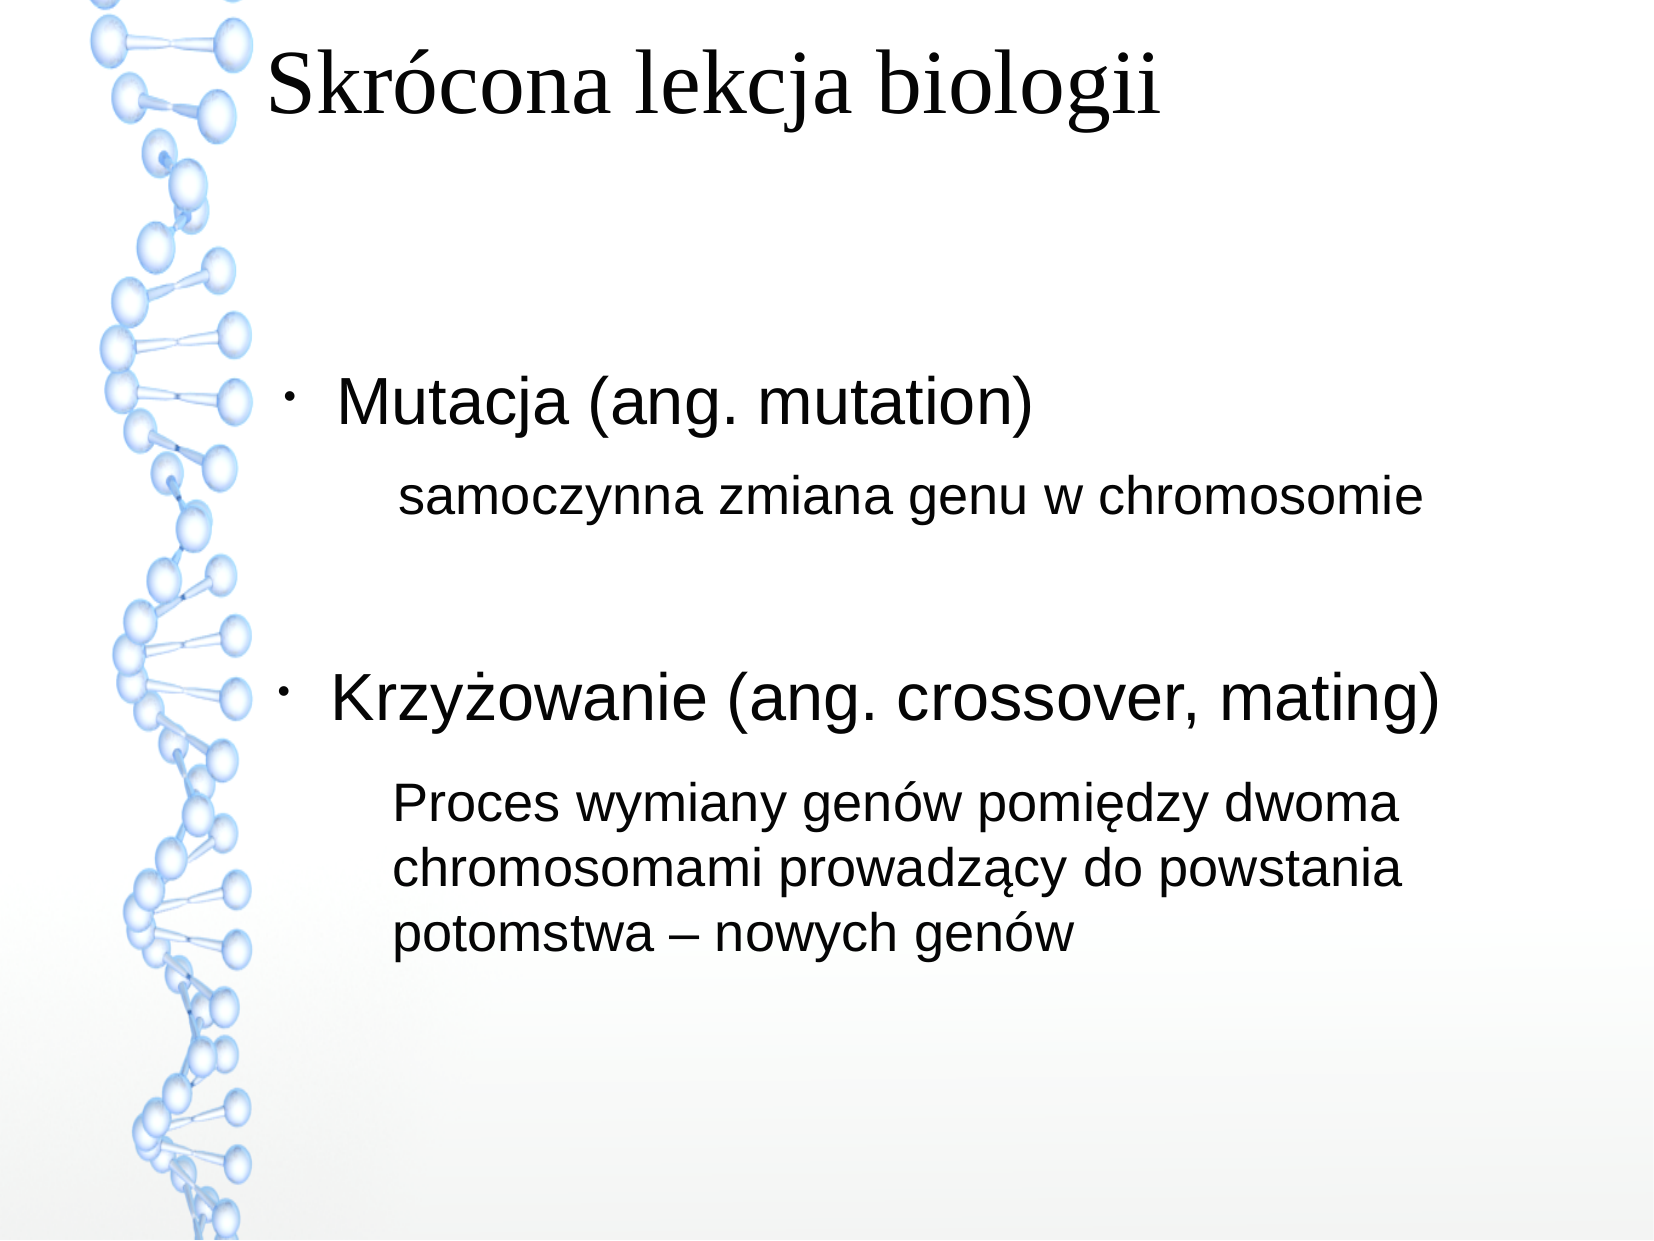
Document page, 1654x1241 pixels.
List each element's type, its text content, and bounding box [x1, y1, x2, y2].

picture [0, 0, 1654, 1240]
text_box Skrócona lekcja biologii [265, 11, 1595, 142]
text_box Proces wymiany genów pomiędzy dwoma chromosomami prowadzący do powstania potomstwa – nowych genów [318, 767, 1435, 981]
text_box samoczynna zmiana genu w chromosomie [324, 460, 1441, 603]
text_box Mutacja (ang. mutation) [265, 358, 1595, 449]
text_box Krzyżowanie (ang. crossover, mating) [259, 653, 1589, 744]
